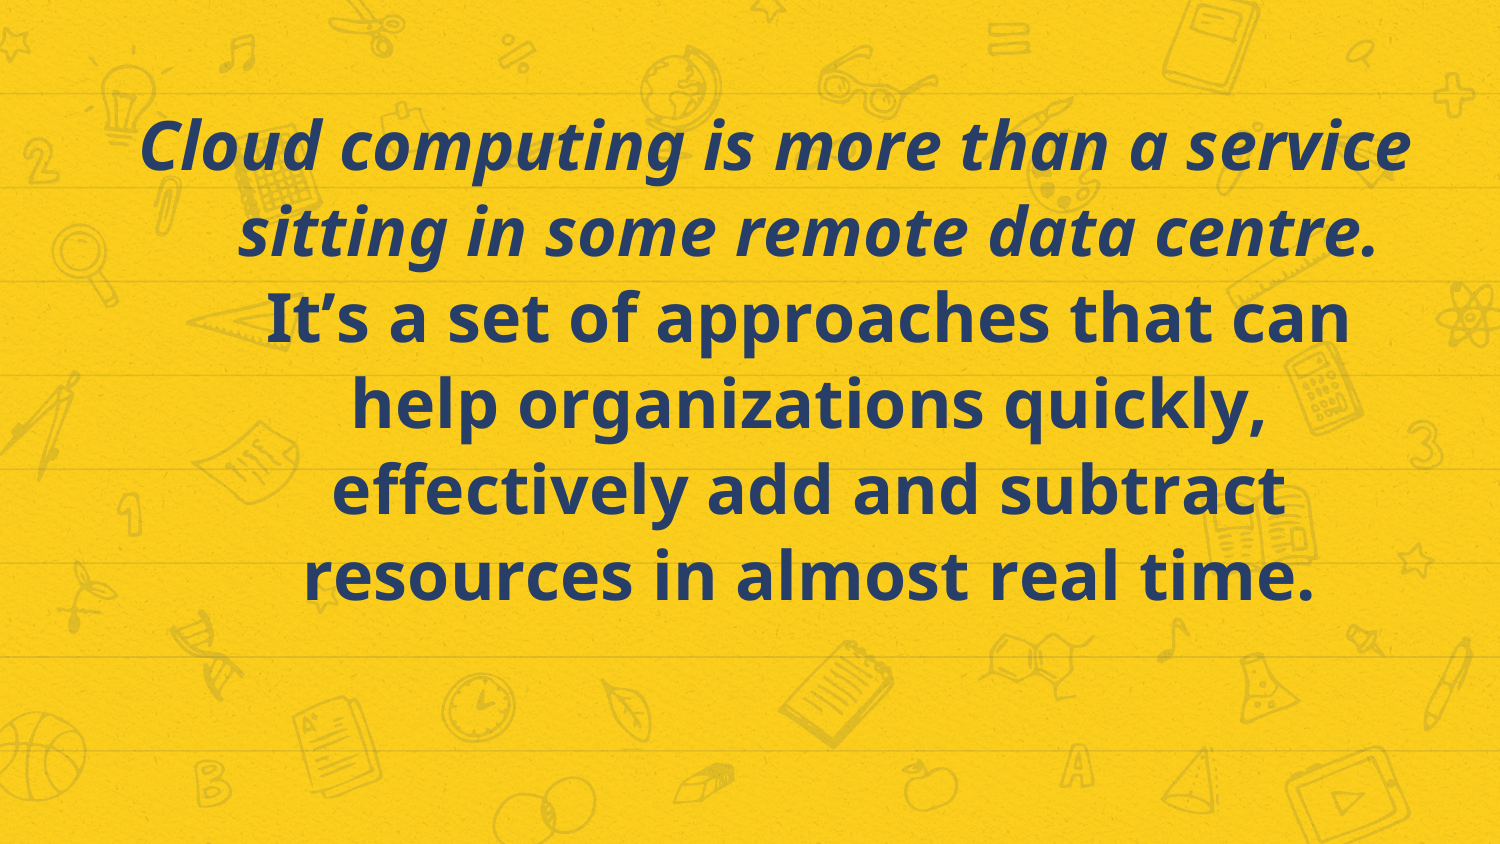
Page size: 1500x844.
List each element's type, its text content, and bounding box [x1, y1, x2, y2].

list Cloud computing is more than a service sitting in some remote data centre. It’s a set of approaches that can help organizations quickly, effectively add and subtract resources in almost real time. [67, 98, 1416, 645]
